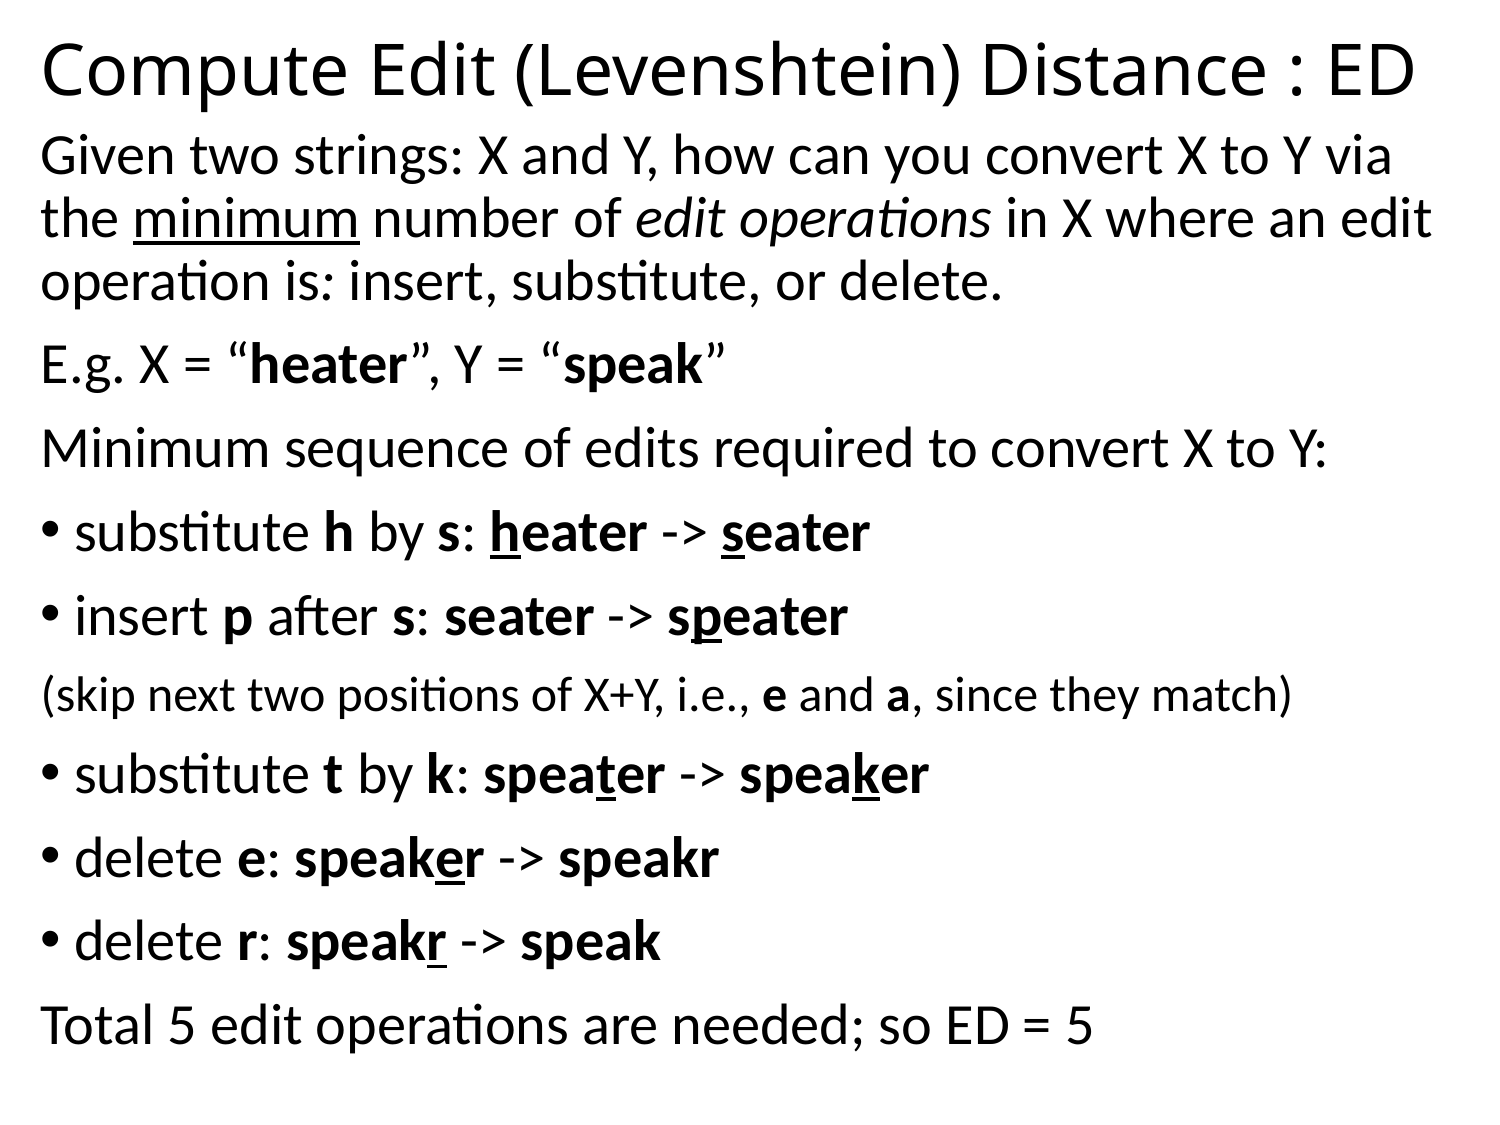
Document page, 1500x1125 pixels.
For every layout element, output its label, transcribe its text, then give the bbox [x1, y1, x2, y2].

title Compute Edit (Levenshtein) Distance : ED [25, 26, 1469, 116]
list Given two strings: X and Y, how can you convert X to Y via the minimum number of edit operations in X where an edit operation is: insert, substitute, or delete. E.g. X = “heater”, Y = “speak” Minimum sequence of edits required to convert X to Y: substitute h by s: heater -> seater insert p after s: seater -> speater (skip next two positions of X+Y, i.e., e and a, since they match) substitute t by k: speater -> speaker delete e: speaker -> speakr delete r: speakr -> speak Total 5 edit operations are needed; so ED = 5 [25, 116, 1500, 1088]
